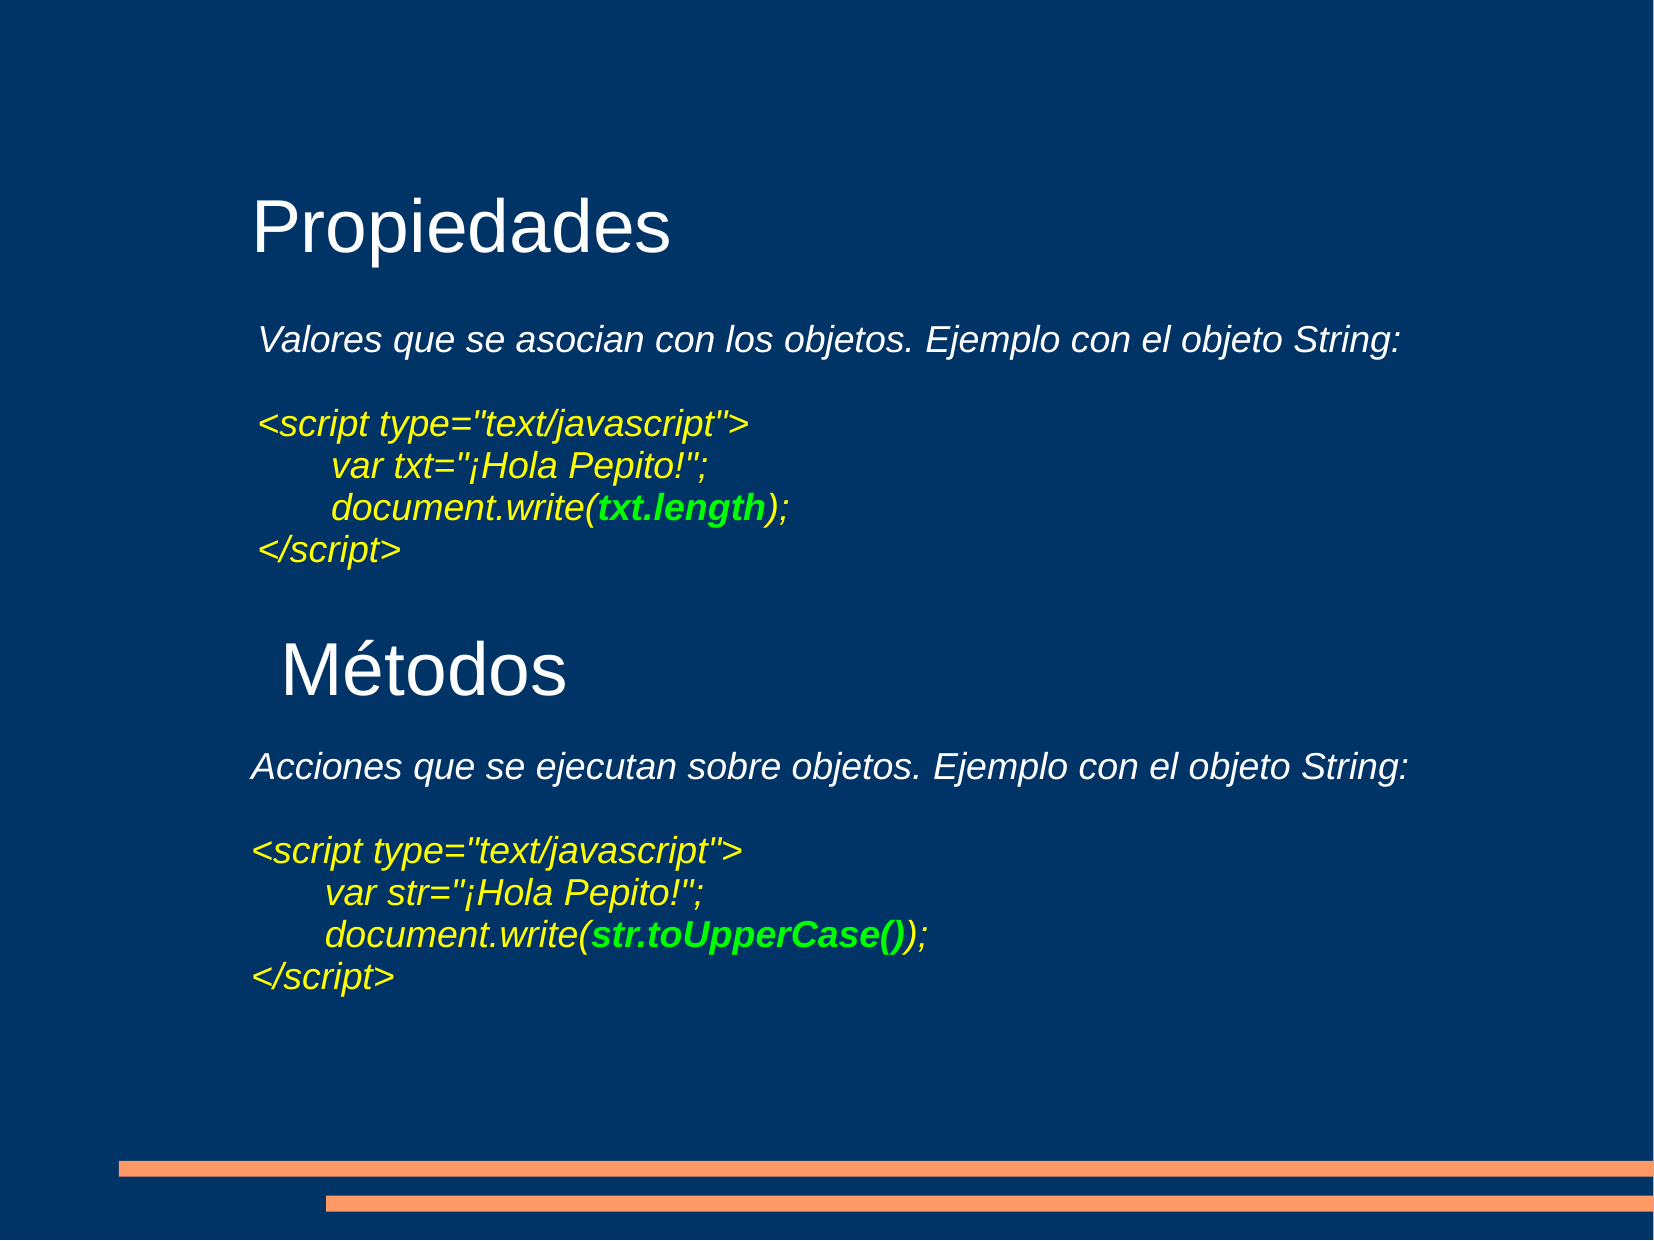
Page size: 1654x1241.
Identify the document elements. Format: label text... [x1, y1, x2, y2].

text_box Métodos [265, 620, 1388, 719]
text_box Acciones que se ejecutan sobre objetos. Ejemplo con el objeto String: <script type="text/javascript"> var str="¡Hola Pepito!"; document.write(str.toUpperCase()); </script> [236, 738, 1627, 1005]
text_box Valores que se asocian con los objetos. Ejemplo con el objeto String: <script type="text/javascript"> var txt="¡Hola Pepito!"; document.write(txt.length); </script> [242, 311, 1634, 578]
text_box Propiedades [236, 177, 1359, 276]
